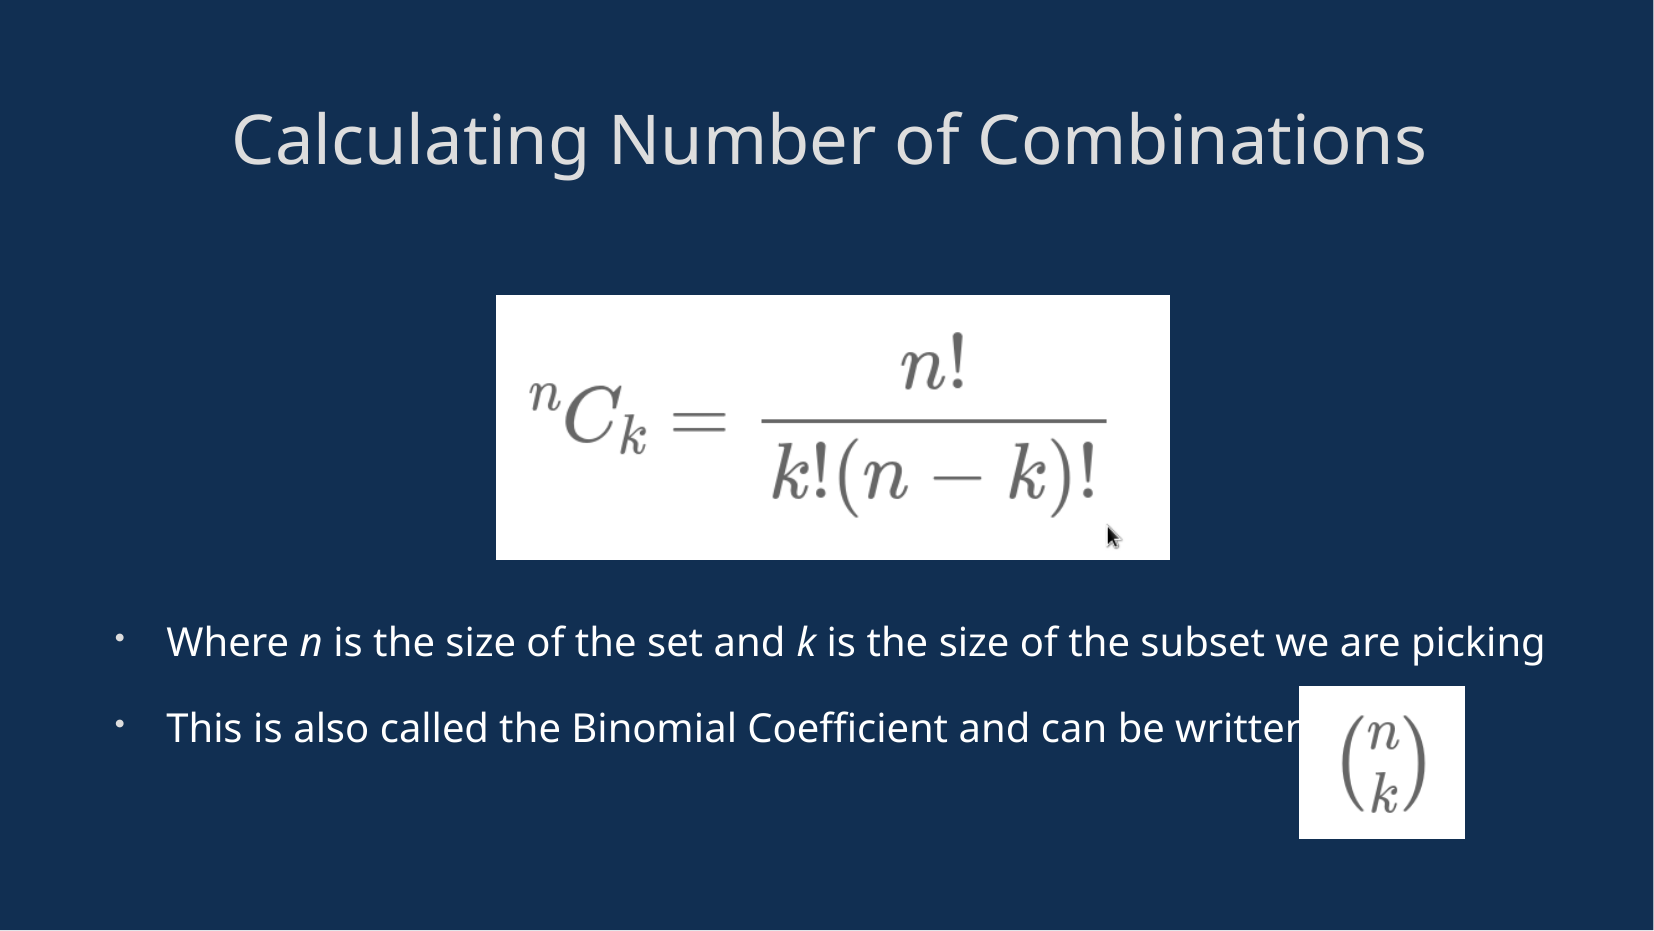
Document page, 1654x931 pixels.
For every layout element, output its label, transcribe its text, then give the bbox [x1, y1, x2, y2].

picture [1299, 686, 1465, 839]
picture [496, 295, 1170, 560]
list Where n is the size of the set and k is the size of the subset we are picking This is also called the Binomial Coefficient and can be written: [97, 614, 1563, 806]
title Calculating Number of Combinations [97, 56, 1563, 220]
